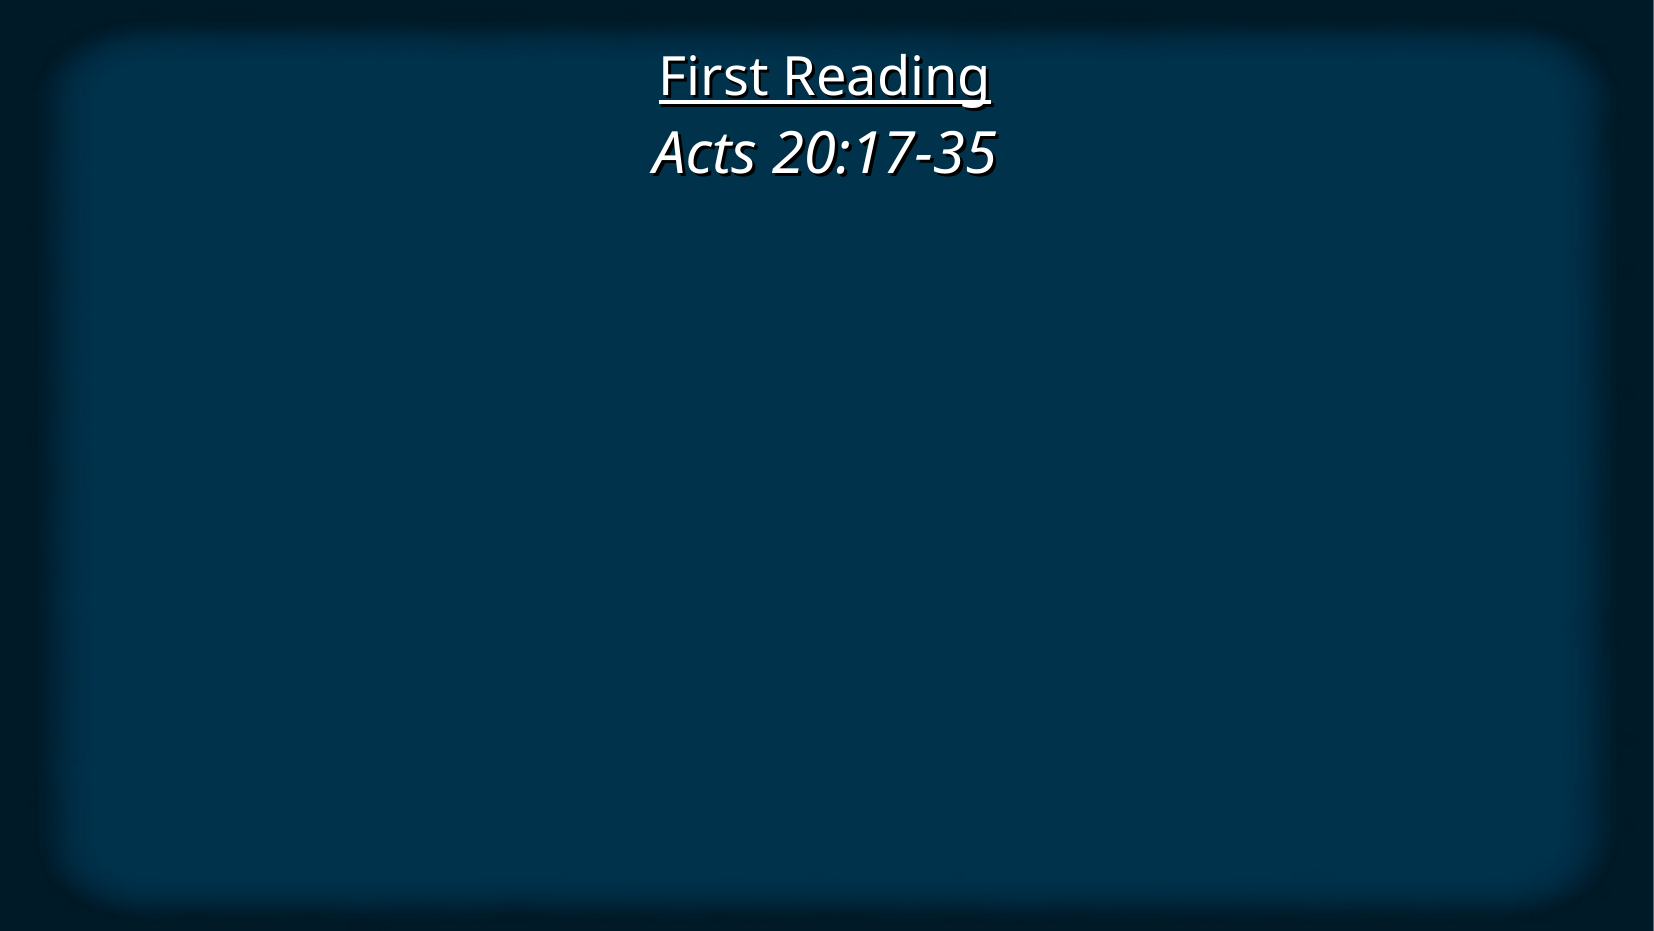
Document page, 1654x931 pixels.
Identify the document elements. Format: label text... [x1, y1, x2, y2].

picture [0, 0, 1654, 931]
text_box First Reading Acts 20:17-35 [90, 30, 1561, 194]
